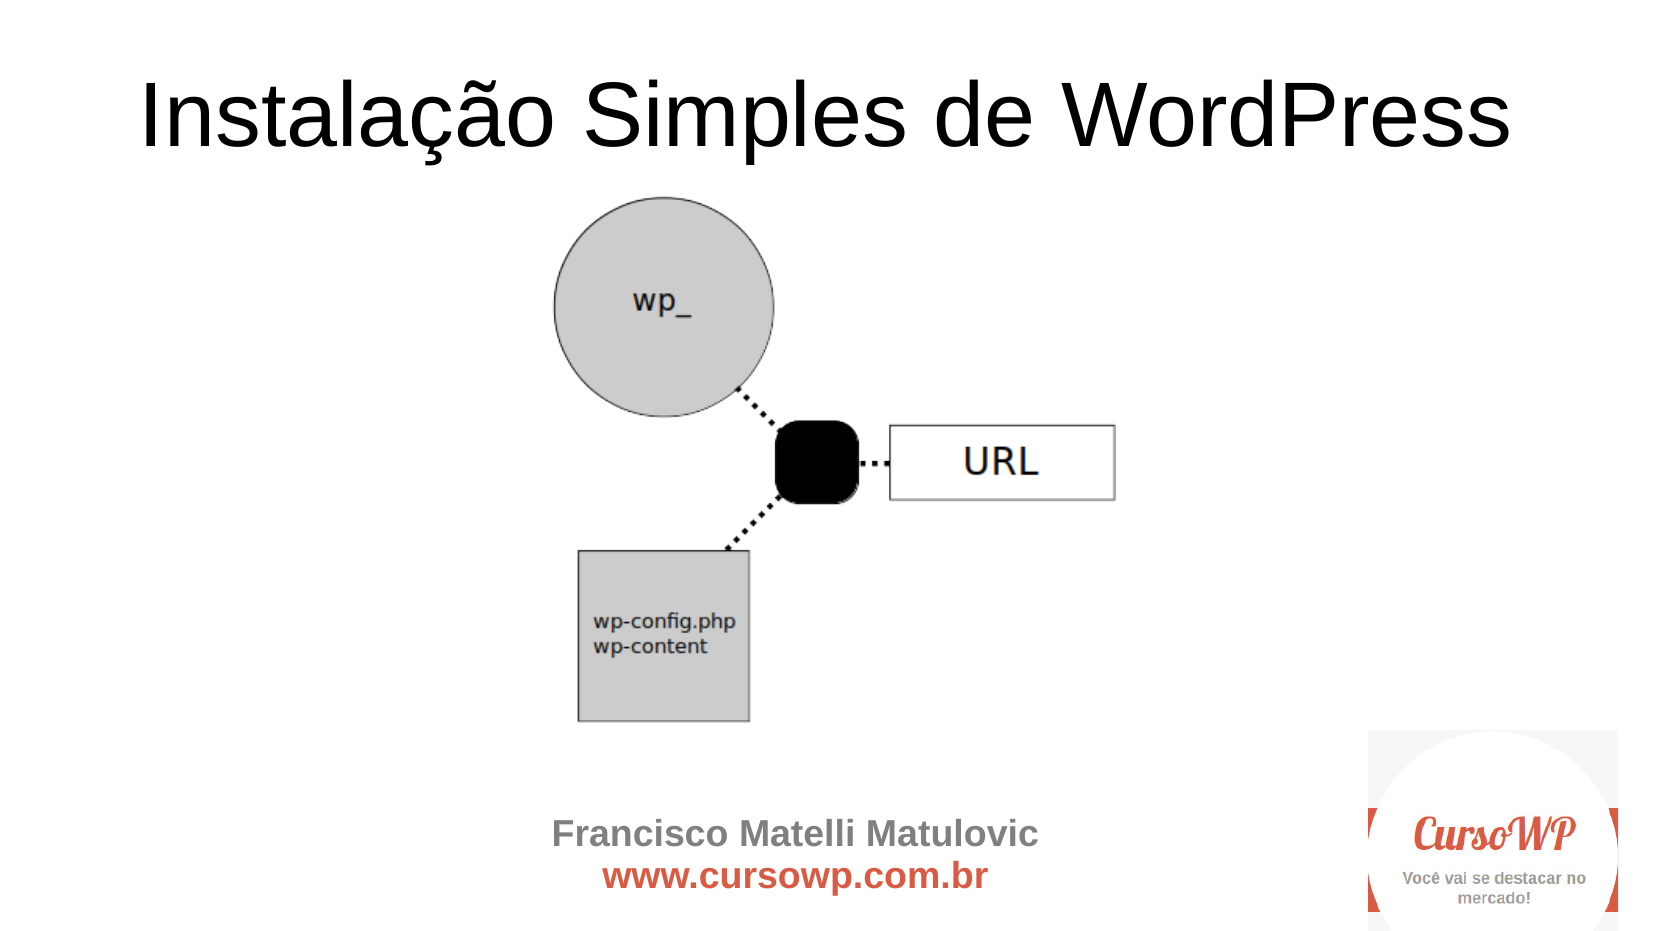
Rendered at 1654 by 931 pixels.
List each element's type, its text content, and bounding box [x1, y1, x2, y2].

picture [515, 153, 1143, 780]
title Instalação Simples de WordPress [82, 37, 1571, 193]
picture [1368, 730, 1619, 931]
